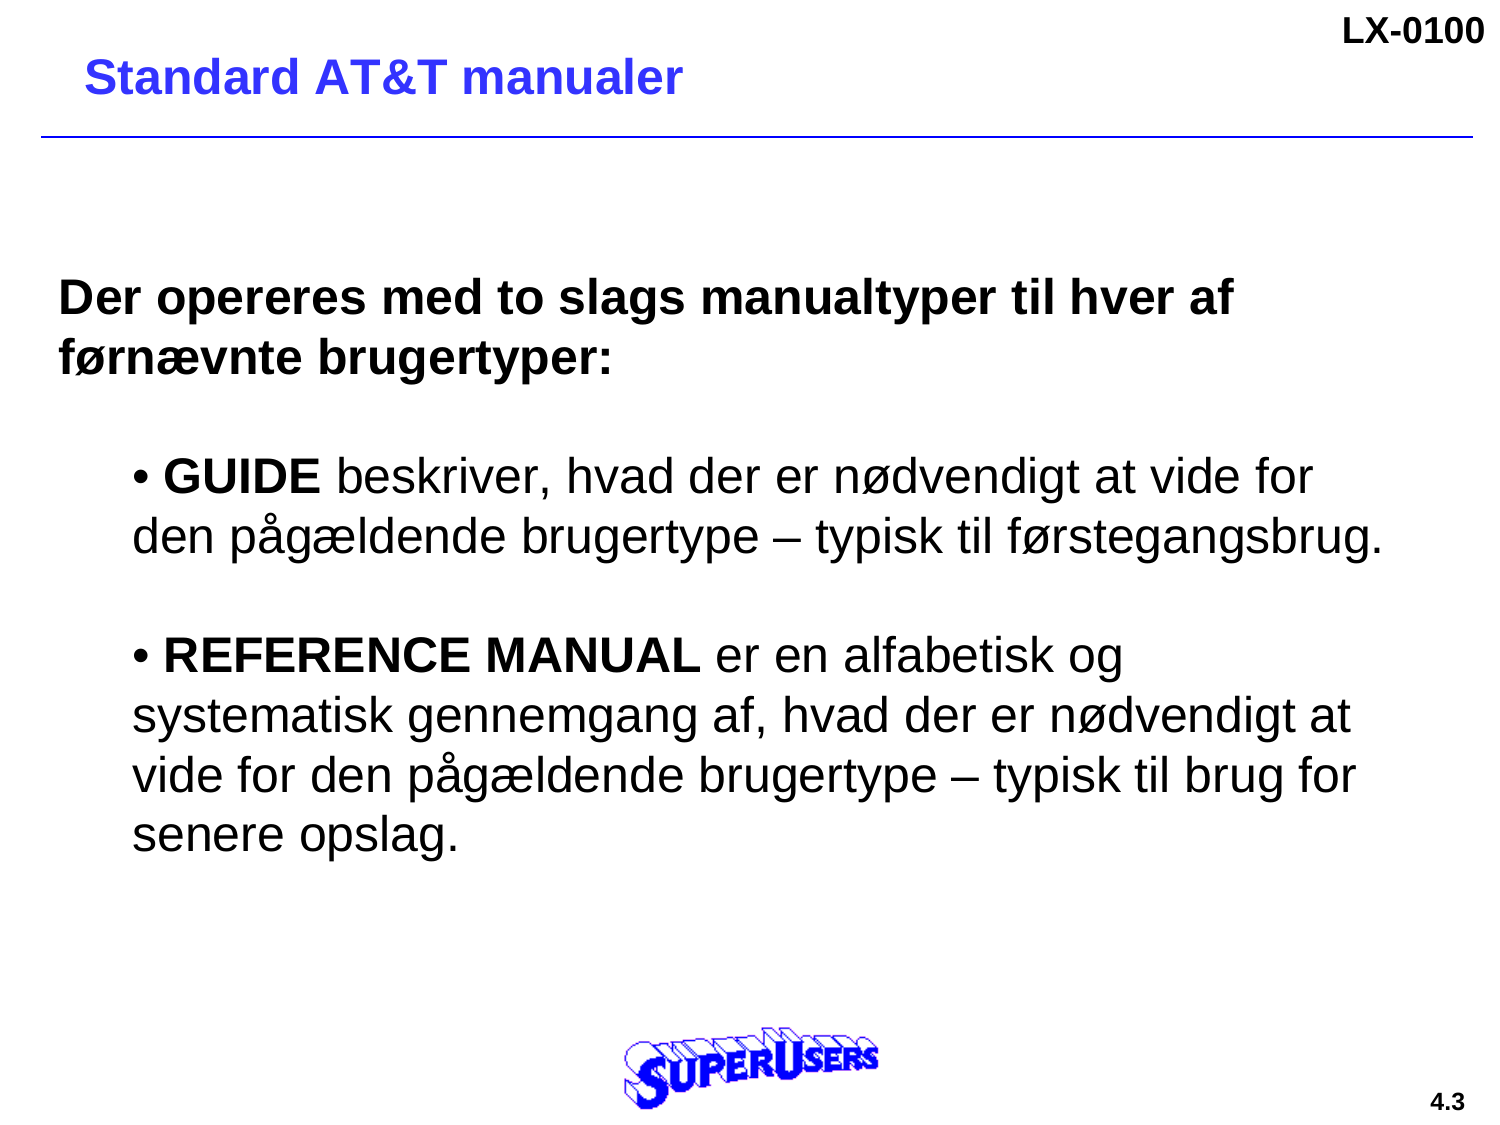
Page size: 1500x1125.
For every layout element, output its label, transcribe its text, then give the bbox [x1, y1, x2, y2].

title Standard AT&T manualer [76, 42, 1424, 135]
text_box Der opereres med to slags manualtyper til hver af førnævnte brugertyper: GUIDE beskriver, hvad der er nødvendigt at vide for den pågældende brugertype – typisk til førstegangsbrug. REFERENCE MANUAL er en alfabetisk og systematisk gennemgang af, hvad der er nødvendigt at vide for den pågældende brugertype – typisk til brug for senere opslag. [59, 265, 1388, 1035]
picture [620, 1035, 880, 1111]
